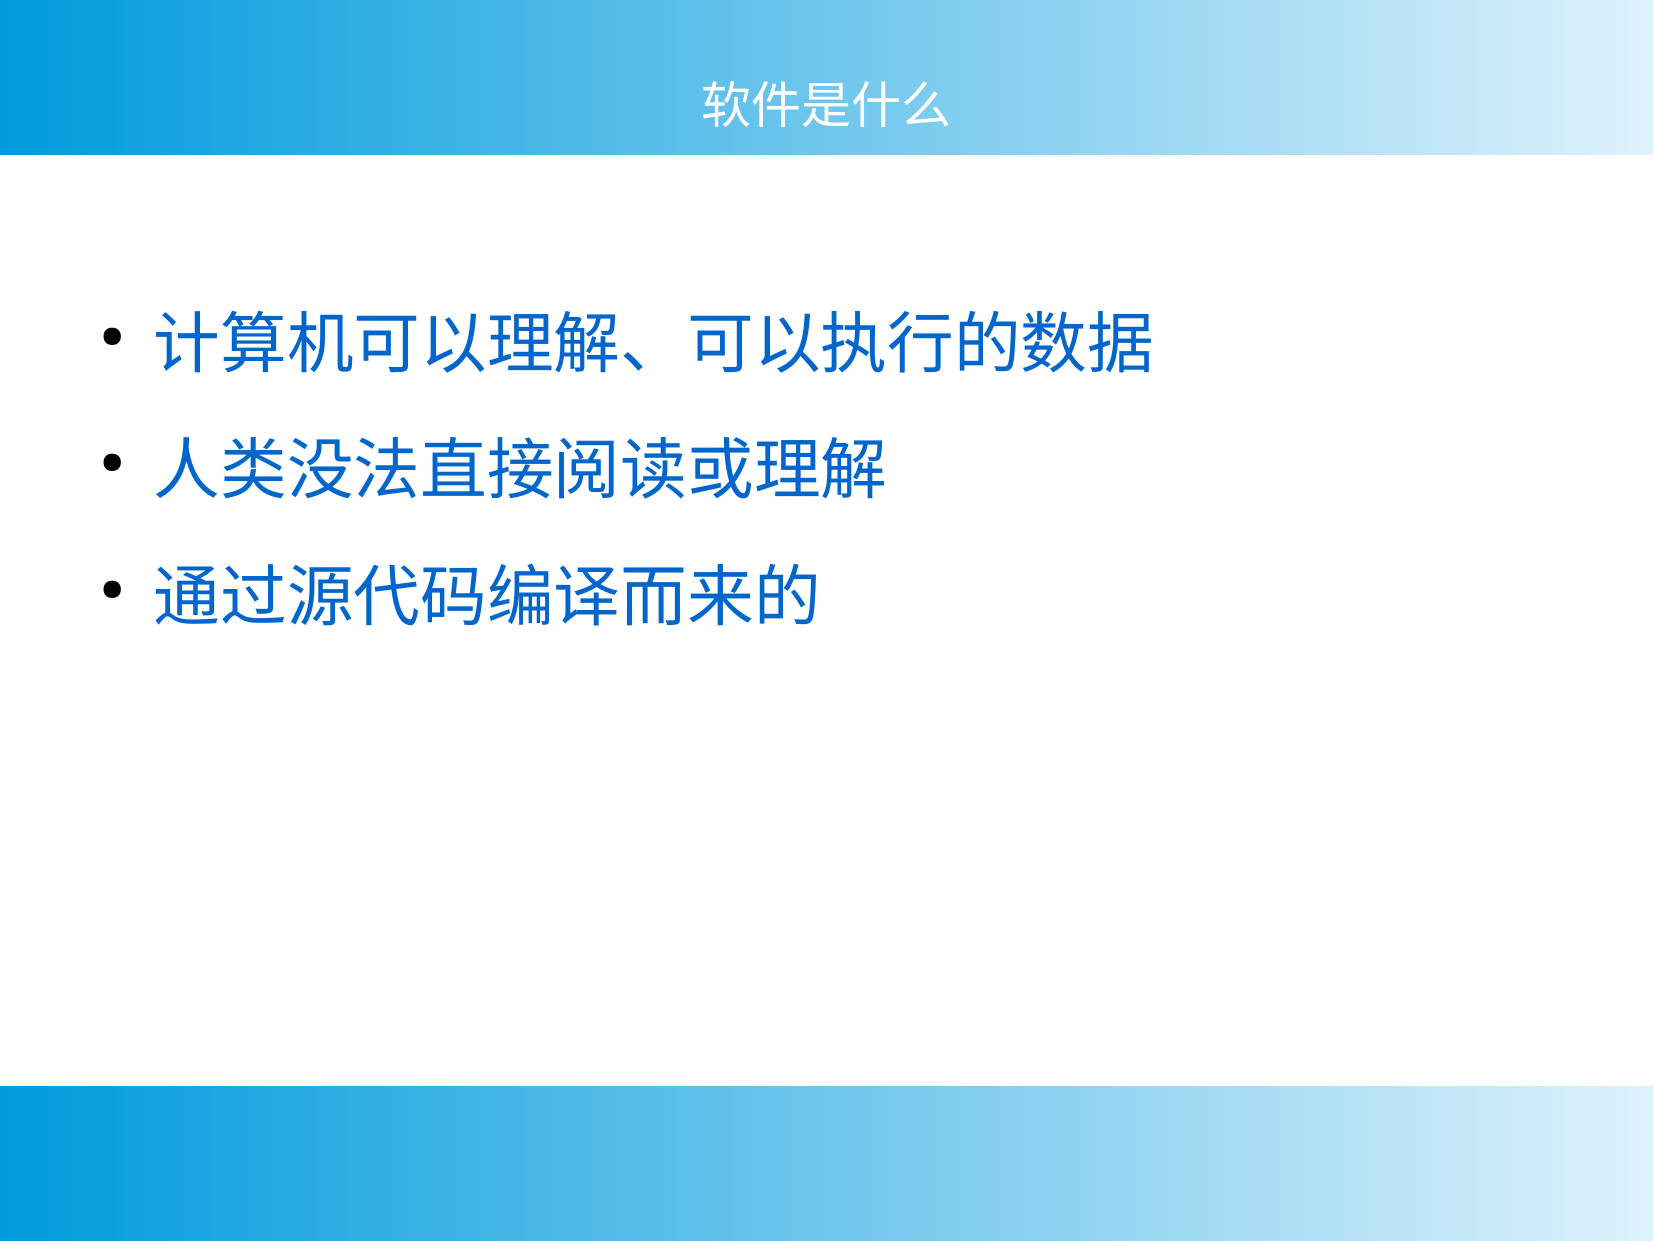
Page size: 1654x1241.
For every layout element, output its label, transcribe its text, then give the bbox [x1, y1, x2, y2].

title 软件是什么 [82, 49, 1571, 155]
list 计算机可以理解、可以执行的数据 人类没法直接阅读或理解 通过源代码编译而来的 [82, 290, 1571, 1010]
